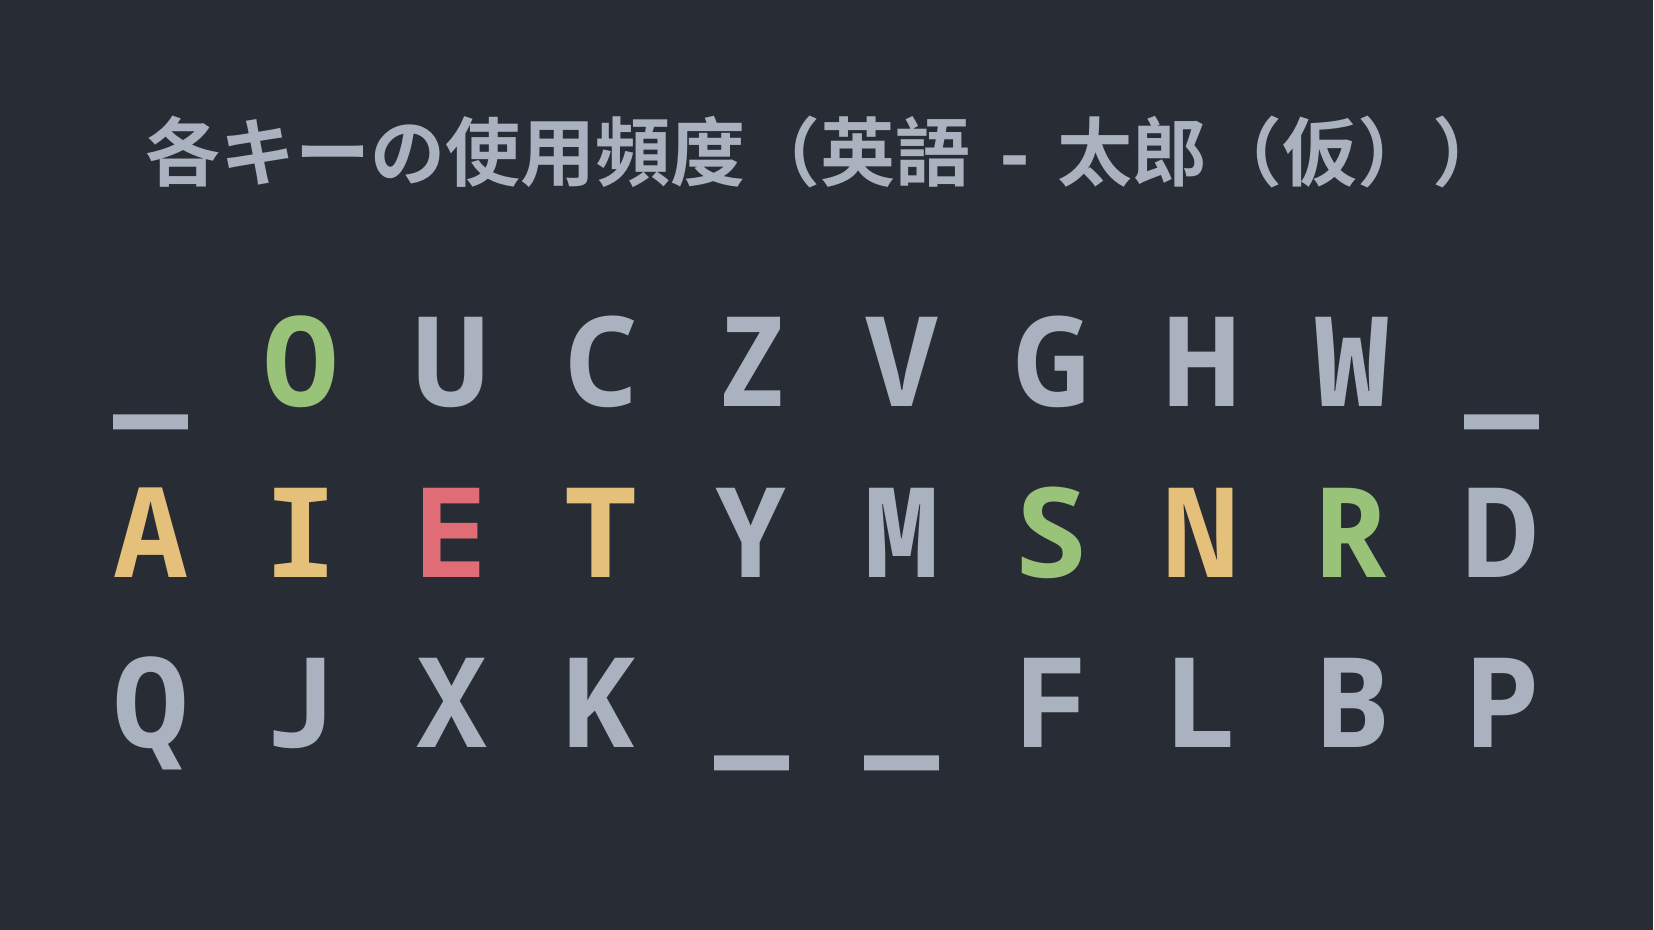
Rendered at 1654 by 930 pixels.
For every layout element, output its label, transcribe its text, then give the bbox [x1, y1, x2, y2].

text_box _ O U C Z V G H W _ A I E T Y M S N R D Q J X K _ _ F L B P [82, 226, 1571, 833]
title 各キーの使用頻度（英語-太郎（仮）） [82, 69, 1571, 226]
